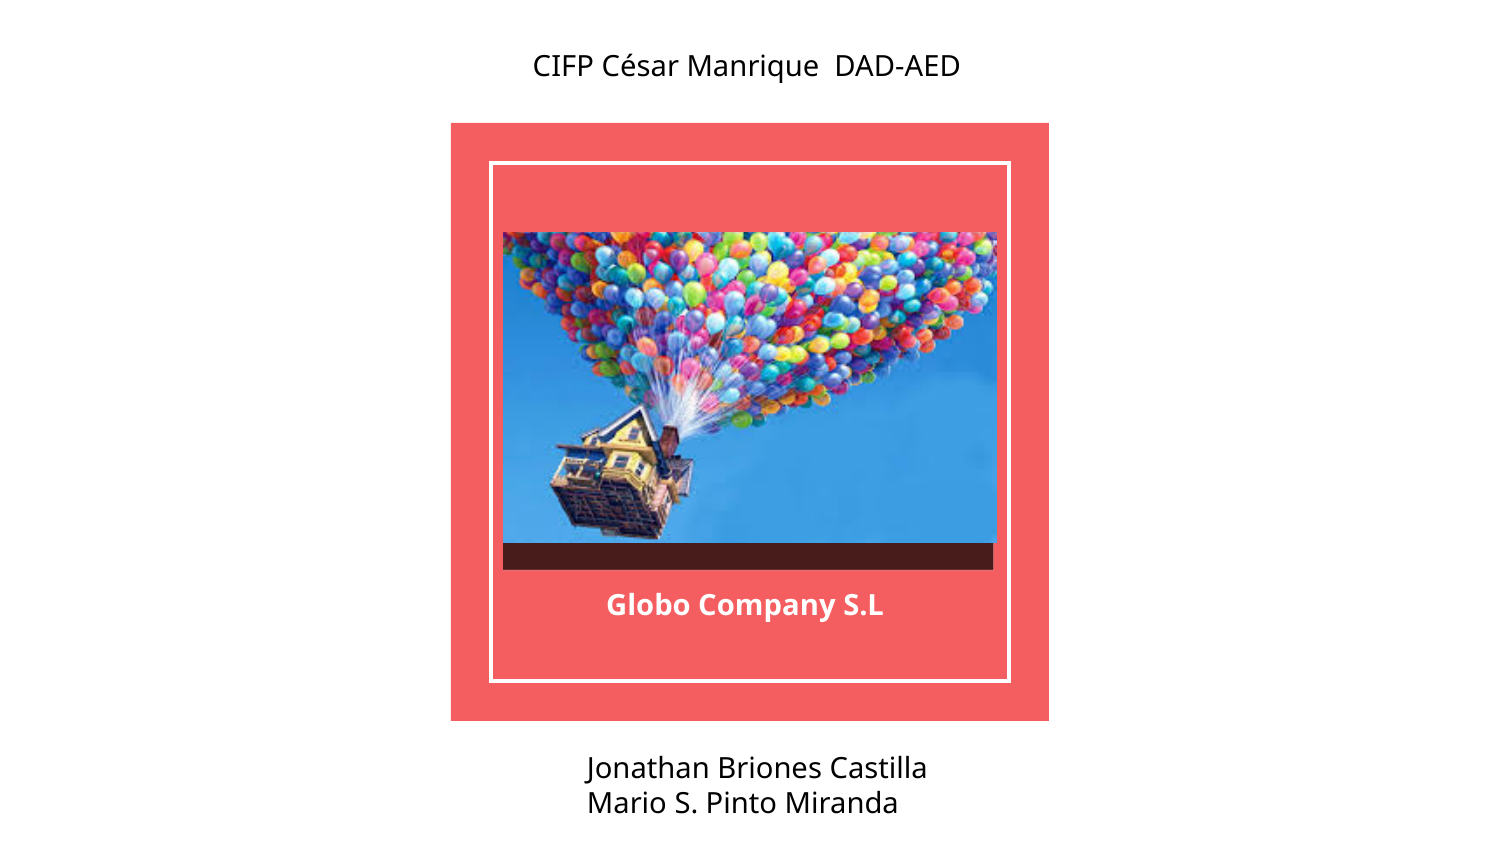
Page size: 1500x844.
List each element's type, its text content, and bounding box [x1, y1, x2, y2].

picture [503, 232, 997, 543]
text_box Jonathan Briones Castilla Mario S. Pinto Miranda [496, 734, 989, 835]
text_box CIFP César Manrique DAD-AED [517, 31, 983, 97]
text_box Globo Company S.L [591, 570, 961, 636]
